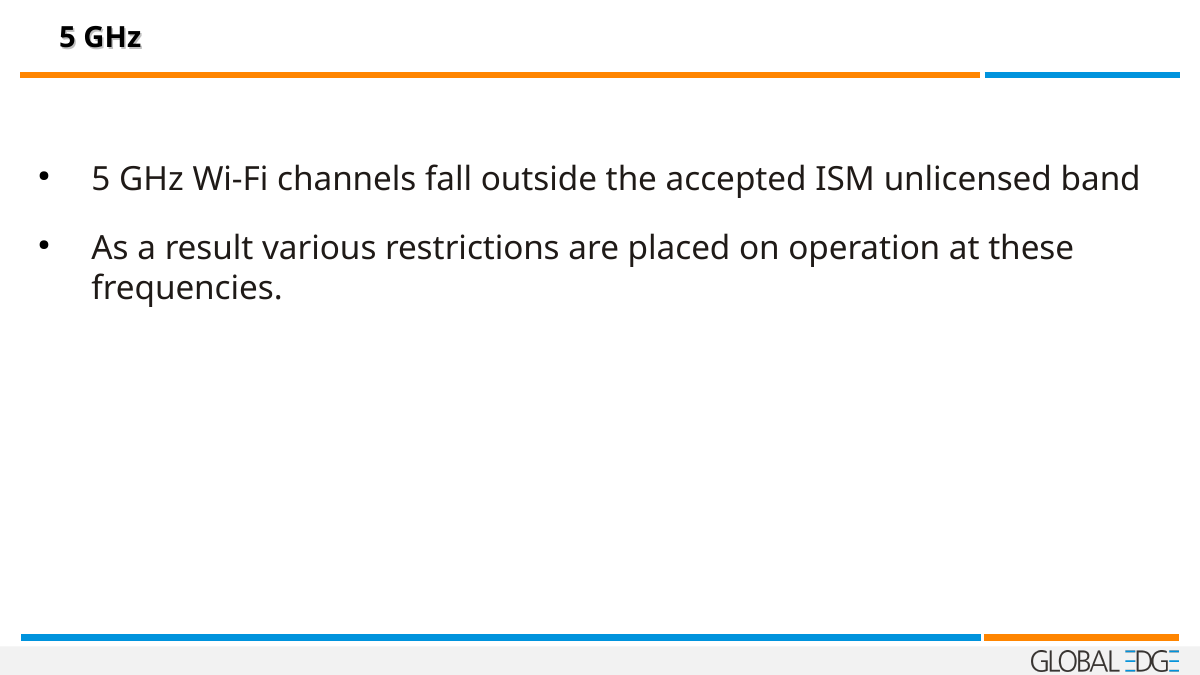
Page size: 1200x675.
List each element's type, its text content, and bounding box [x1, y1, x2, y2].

list 5 GHz Wi-Fi channels fall outside the accepted ISM unlicensed band As a result various restrictions are placed on operation at these frequencies. [20, 87, 1179, 628]
title 5 GHz [12, 9, 1088, 63]
picture [1031, 650, 1179, 672]
